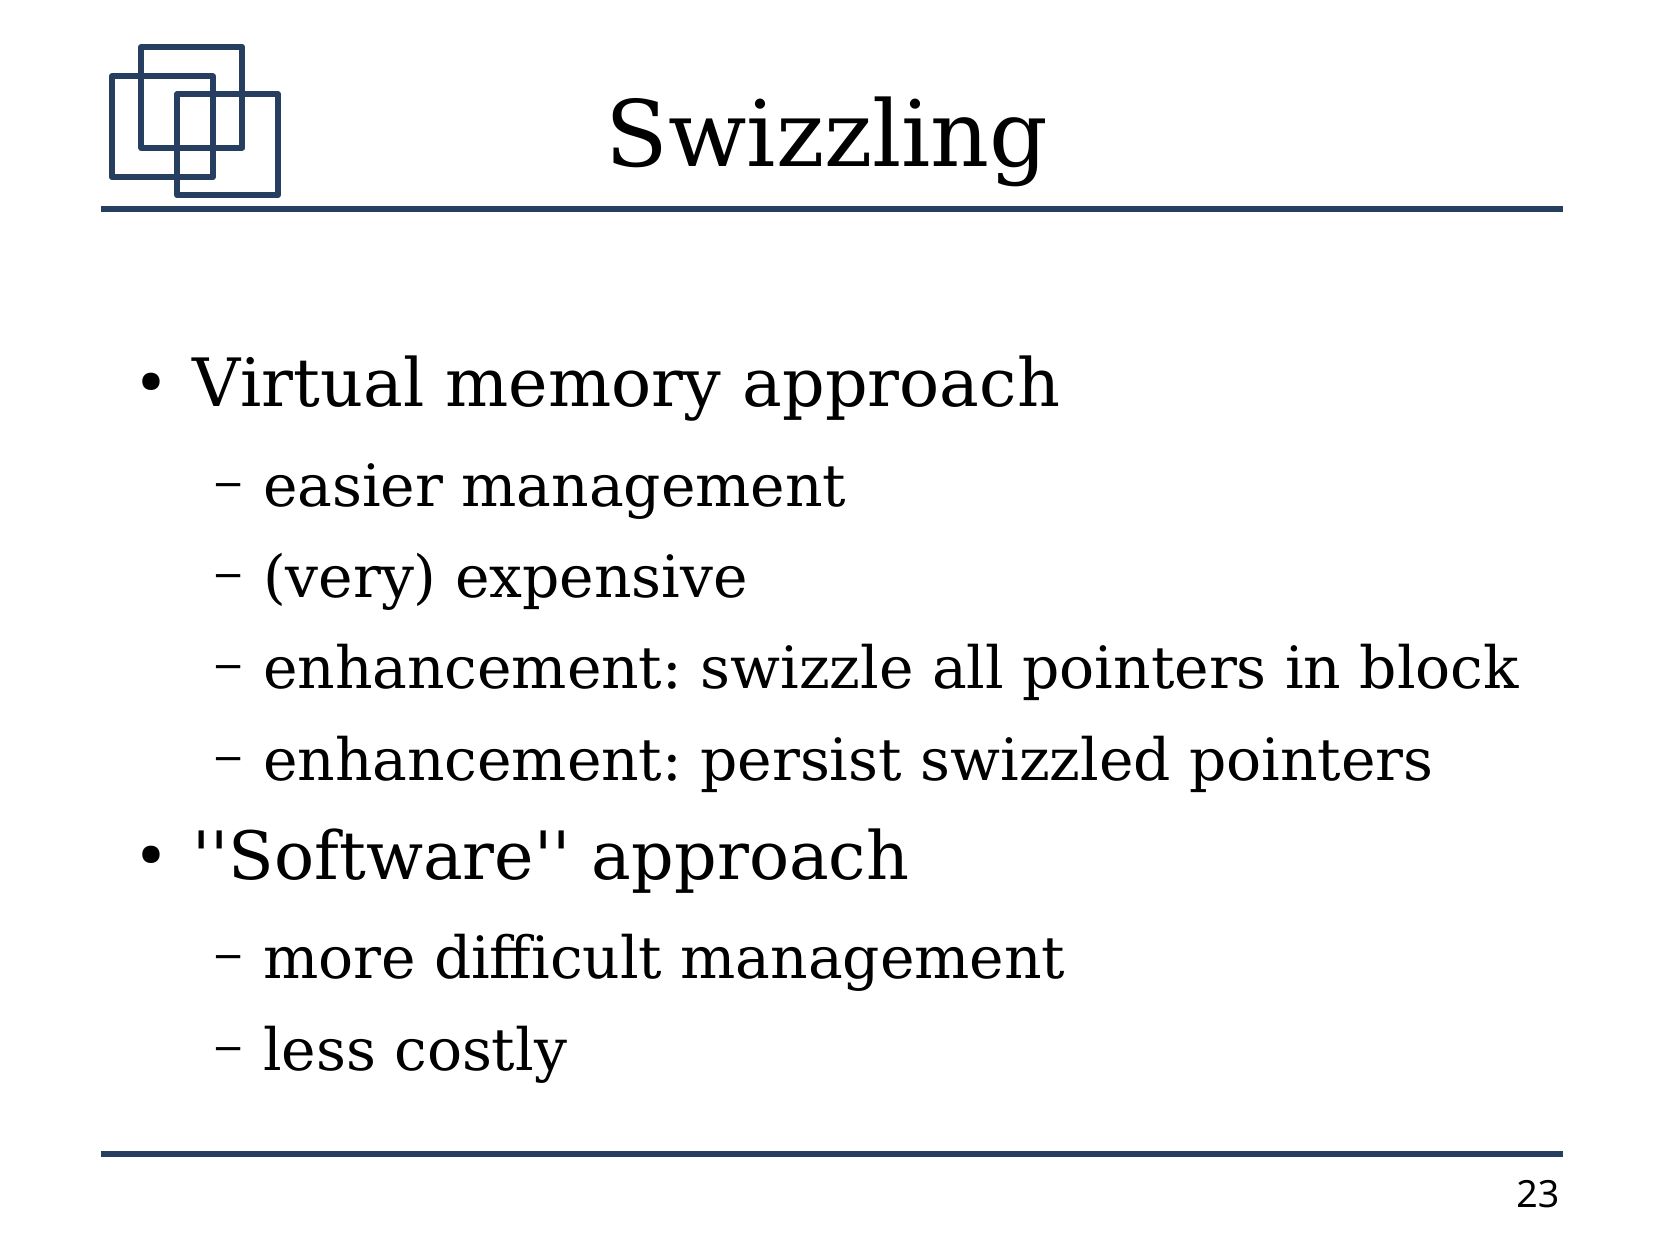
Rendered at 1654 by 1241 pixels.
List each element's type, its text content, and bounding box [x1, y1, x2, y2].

list Virtual memory approach easier management (very) expensive enhancement: swizzle all pointers in block enhancement: persist swizzled pointers ''Software'' approach more difficult management less costly [121, 344, 1534, 1127]
title Swizzling [121, 31, 1534, 239]
